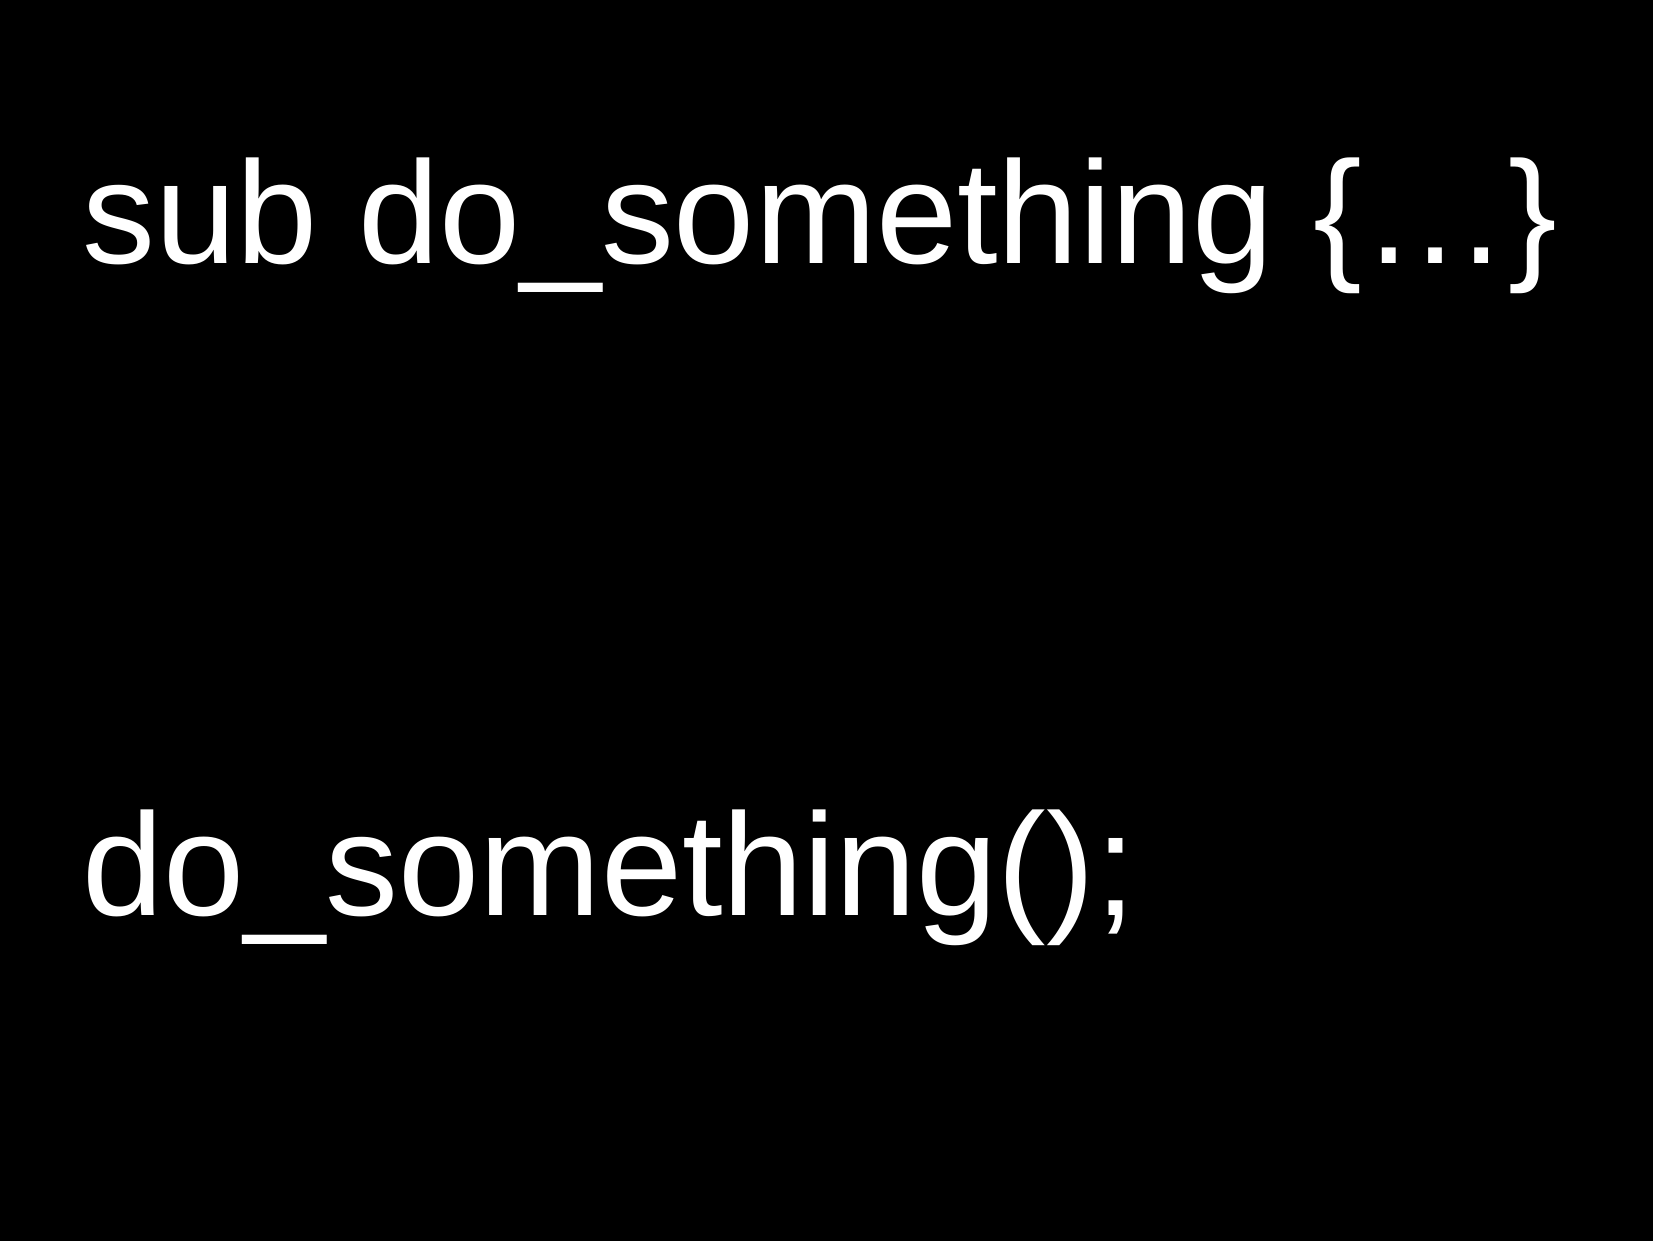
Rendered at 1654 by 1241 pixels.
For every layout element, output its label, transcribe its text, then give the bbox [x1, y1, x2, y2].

title sub do_something {…} do_something(); [82, 101, 1571, 1140]
